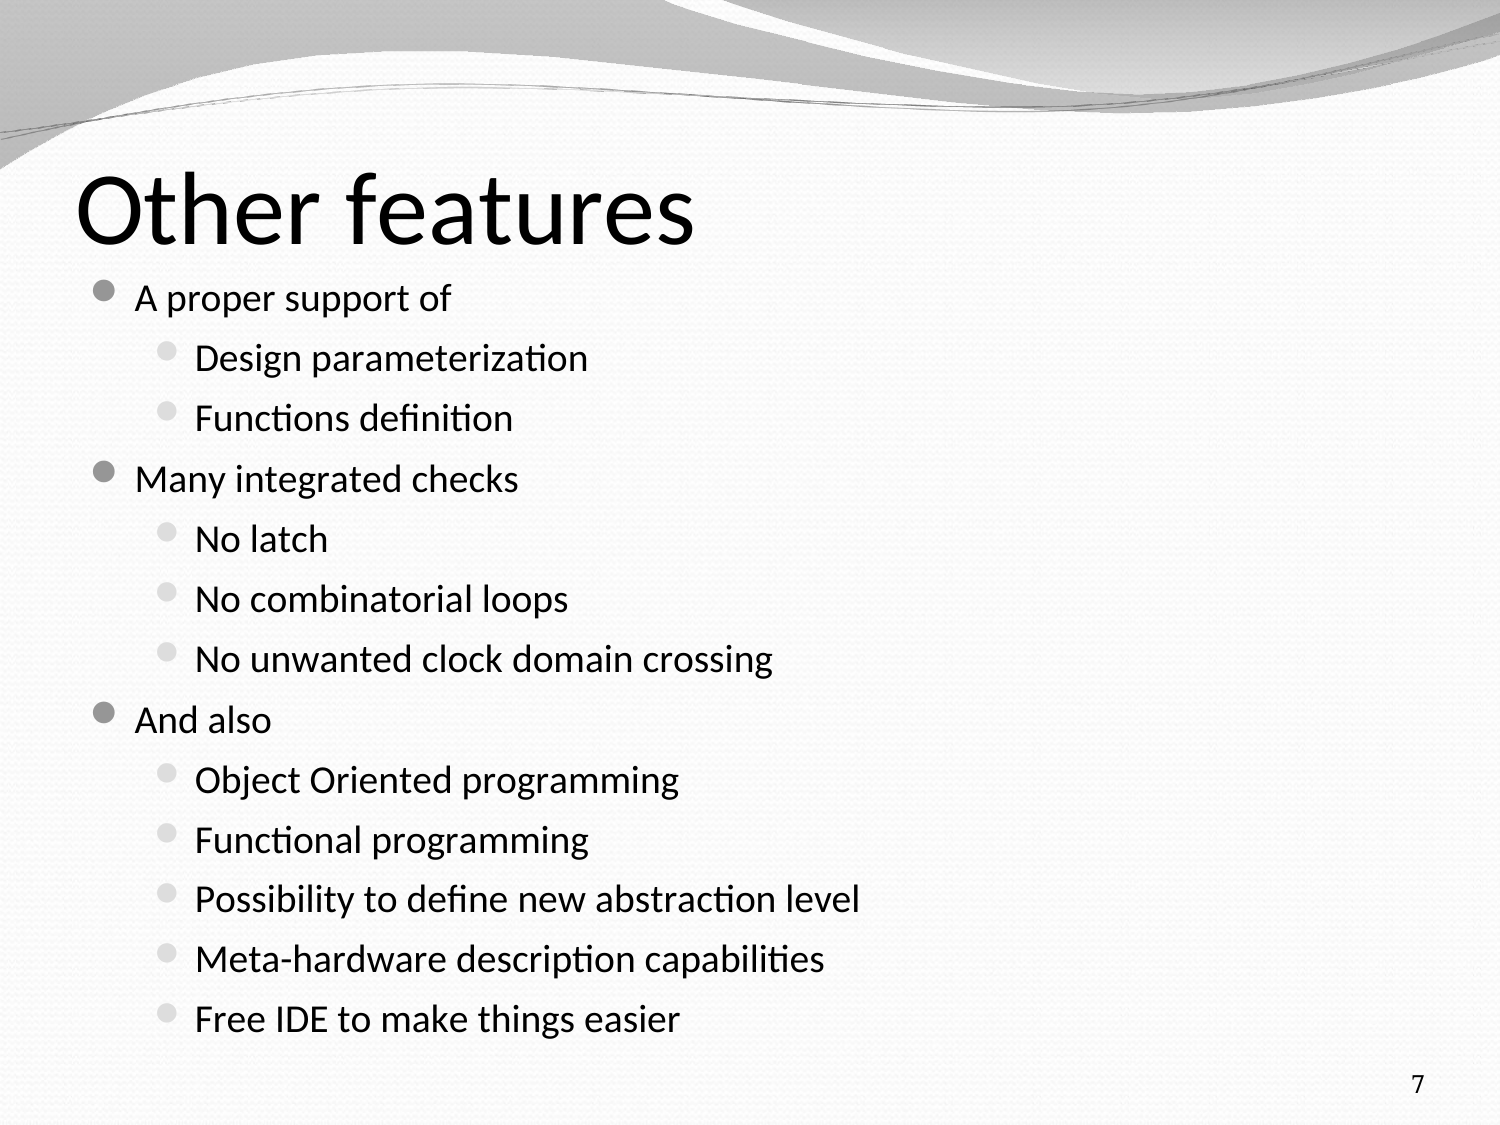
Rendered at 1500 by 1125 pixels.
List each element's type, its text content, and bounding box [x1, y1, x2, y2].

picture [0, 0, 1500, 1125]
list A proper support of Design parameterization Functions definition Many integrated checks No latch No combinatorial loops No unwanted clock domain crossing And also Object Oriented programming Functional programming Possibility to define new abstraction level Meta-hardware description capabilities Free IDE to make things easier [75, 266, 1426, 985]
text_box <numéro> [1299, 1042, 1426, 1103]
title Other features [75, 78, 1426, 266]
